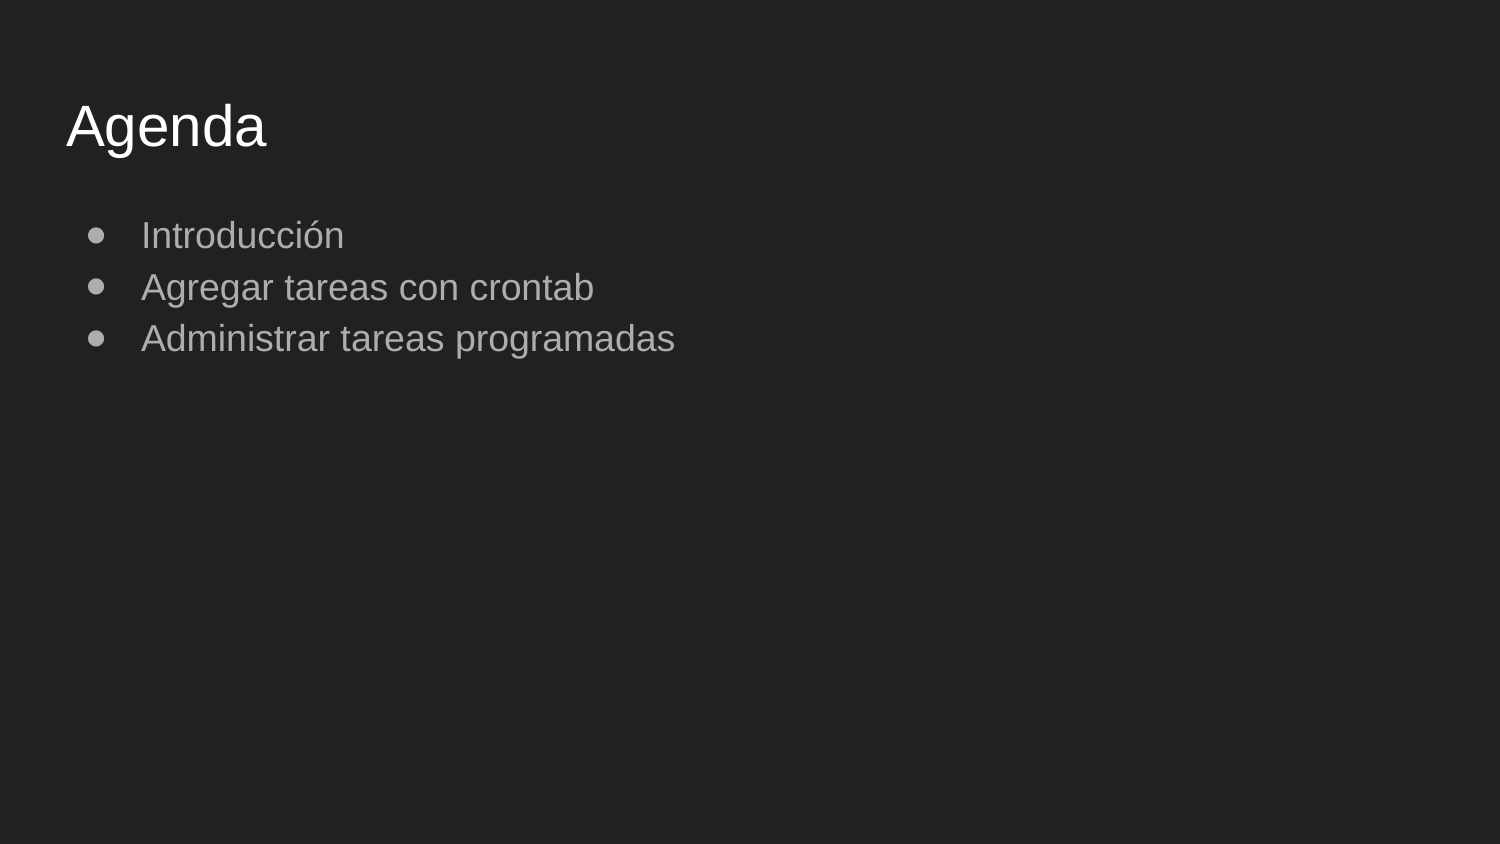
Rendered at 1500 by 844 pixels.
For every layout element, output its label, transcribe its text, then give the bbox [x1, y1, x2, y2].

list Introducción Agregar tareas con crontab Administrar tareas programadas [51, 189, 1449, 750]
title Agenda [51, 72, 1449, 167]
